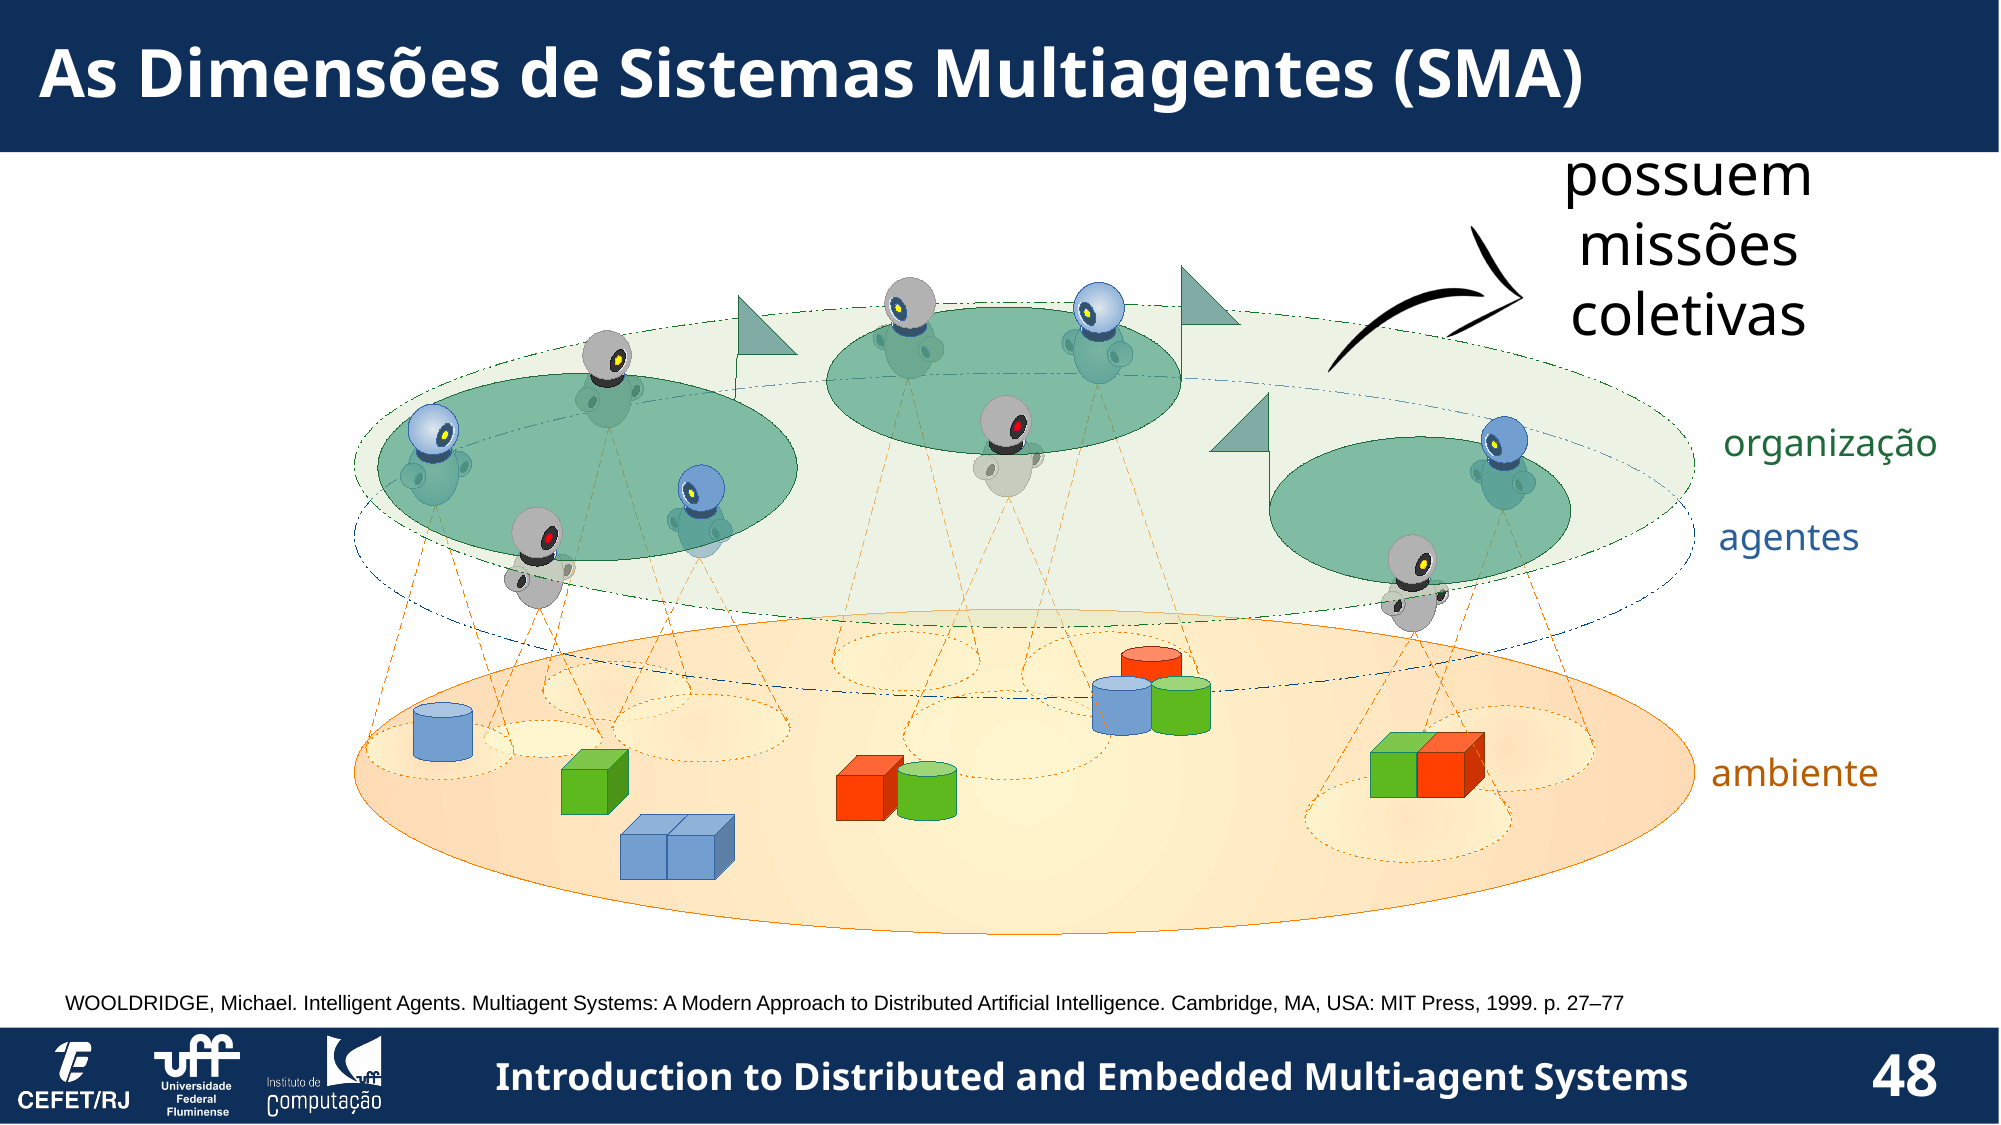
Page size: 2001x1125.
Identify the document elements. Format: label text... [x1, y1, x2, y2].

picture [1299, 222, 1482, 374]
text_box WOOLDRIDGE, Michael. Intelligent Agents. Multiagent Systems: A Modern Approach to Distributed Artificial Intelligence. Cambridge, MA, USA: MIT Press, 1999. p. 27–77 [50, 982, 1969, 1023]
text_box organização [1653, 411, 2000, 472]
text_box possuem missões coletivas [1482, 129, 1896, 355]
text_box agentes [1612, 505, 1967, 566]
picture [153, 1033, 241, 1121]
picture [265, 1033, 383, 1117]
text_box As Dimensões de Sistemas Multiagentes (SMA) [25, 23, 1999, 119]
picture [18, 1021, 129, 1125]
text_box ambiente [1618, 741, 1973, 802]
text_box [354, 265, 1695, 935]
